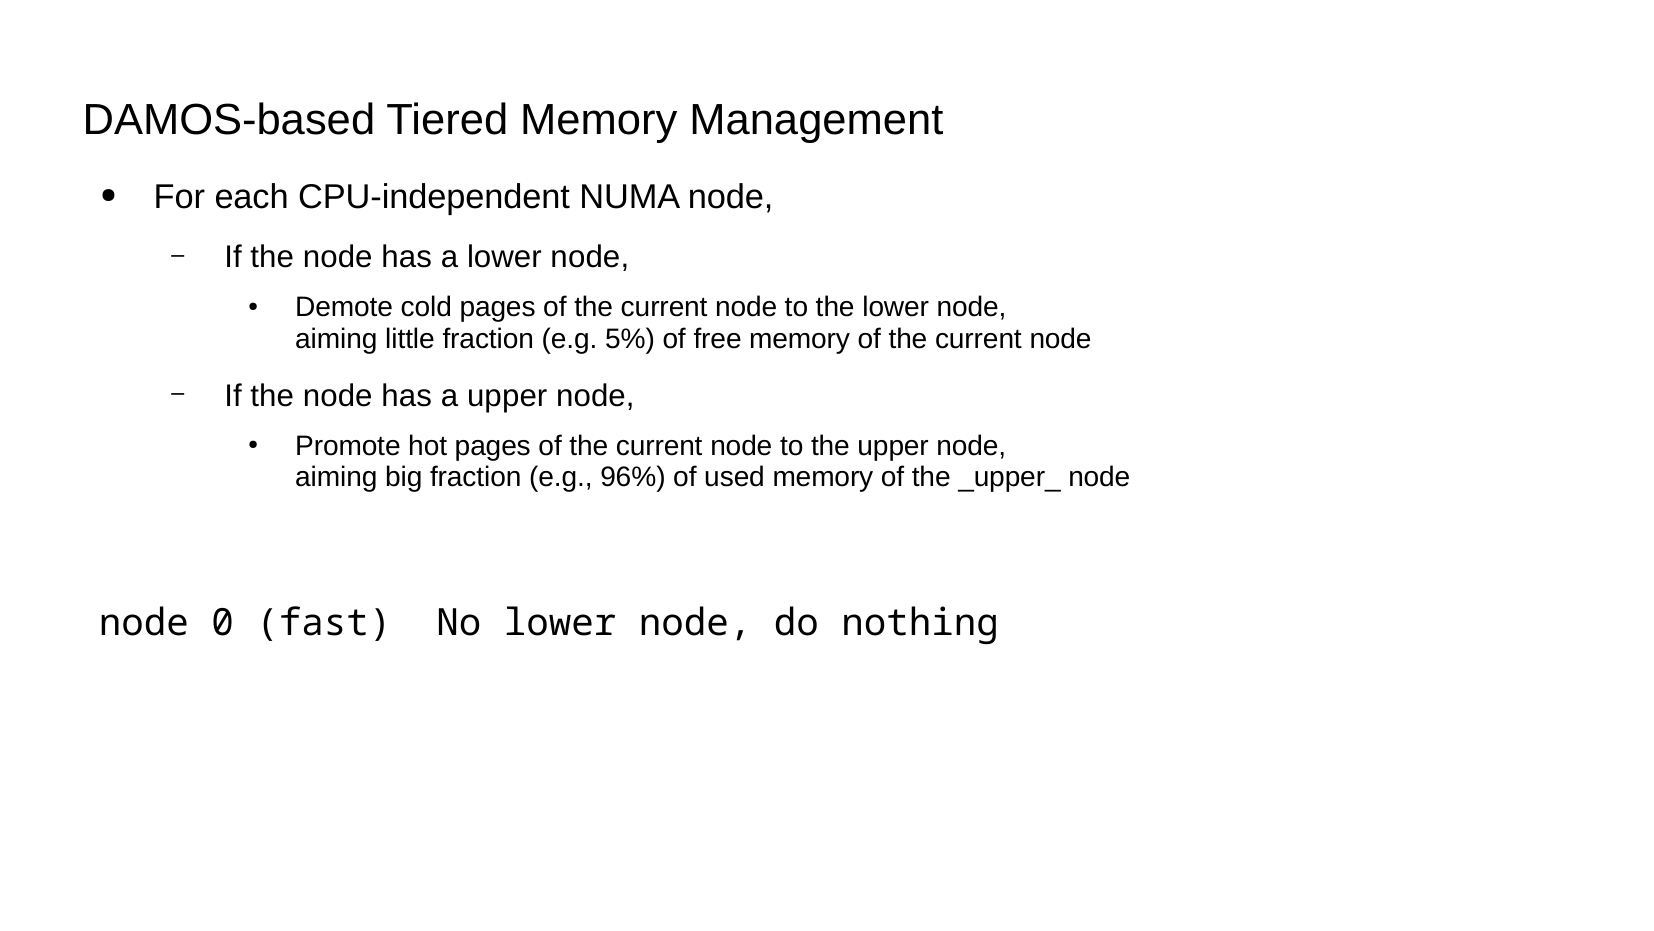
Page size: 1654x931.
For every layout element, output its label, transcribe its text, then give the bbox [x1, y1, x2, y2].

list For each CPU-independent NUMA node, If the node has a lower node, Demote cold pages of the current node to the lower node, aiming little fraction (e.g. 5%) of free memory of the current node If the node has a upper node, Promote hot pages of the current node to the upper node, aiming big fraction (e.g., 96%) of used memory of the _upper_ node [82, 177, 1571, 833]
text_box node 0 (fast) No lower node, do nothing [84, 587, 1585, 792]
title DAMOS-based Tiered Memory Management [82, 81, 1571, 157]
